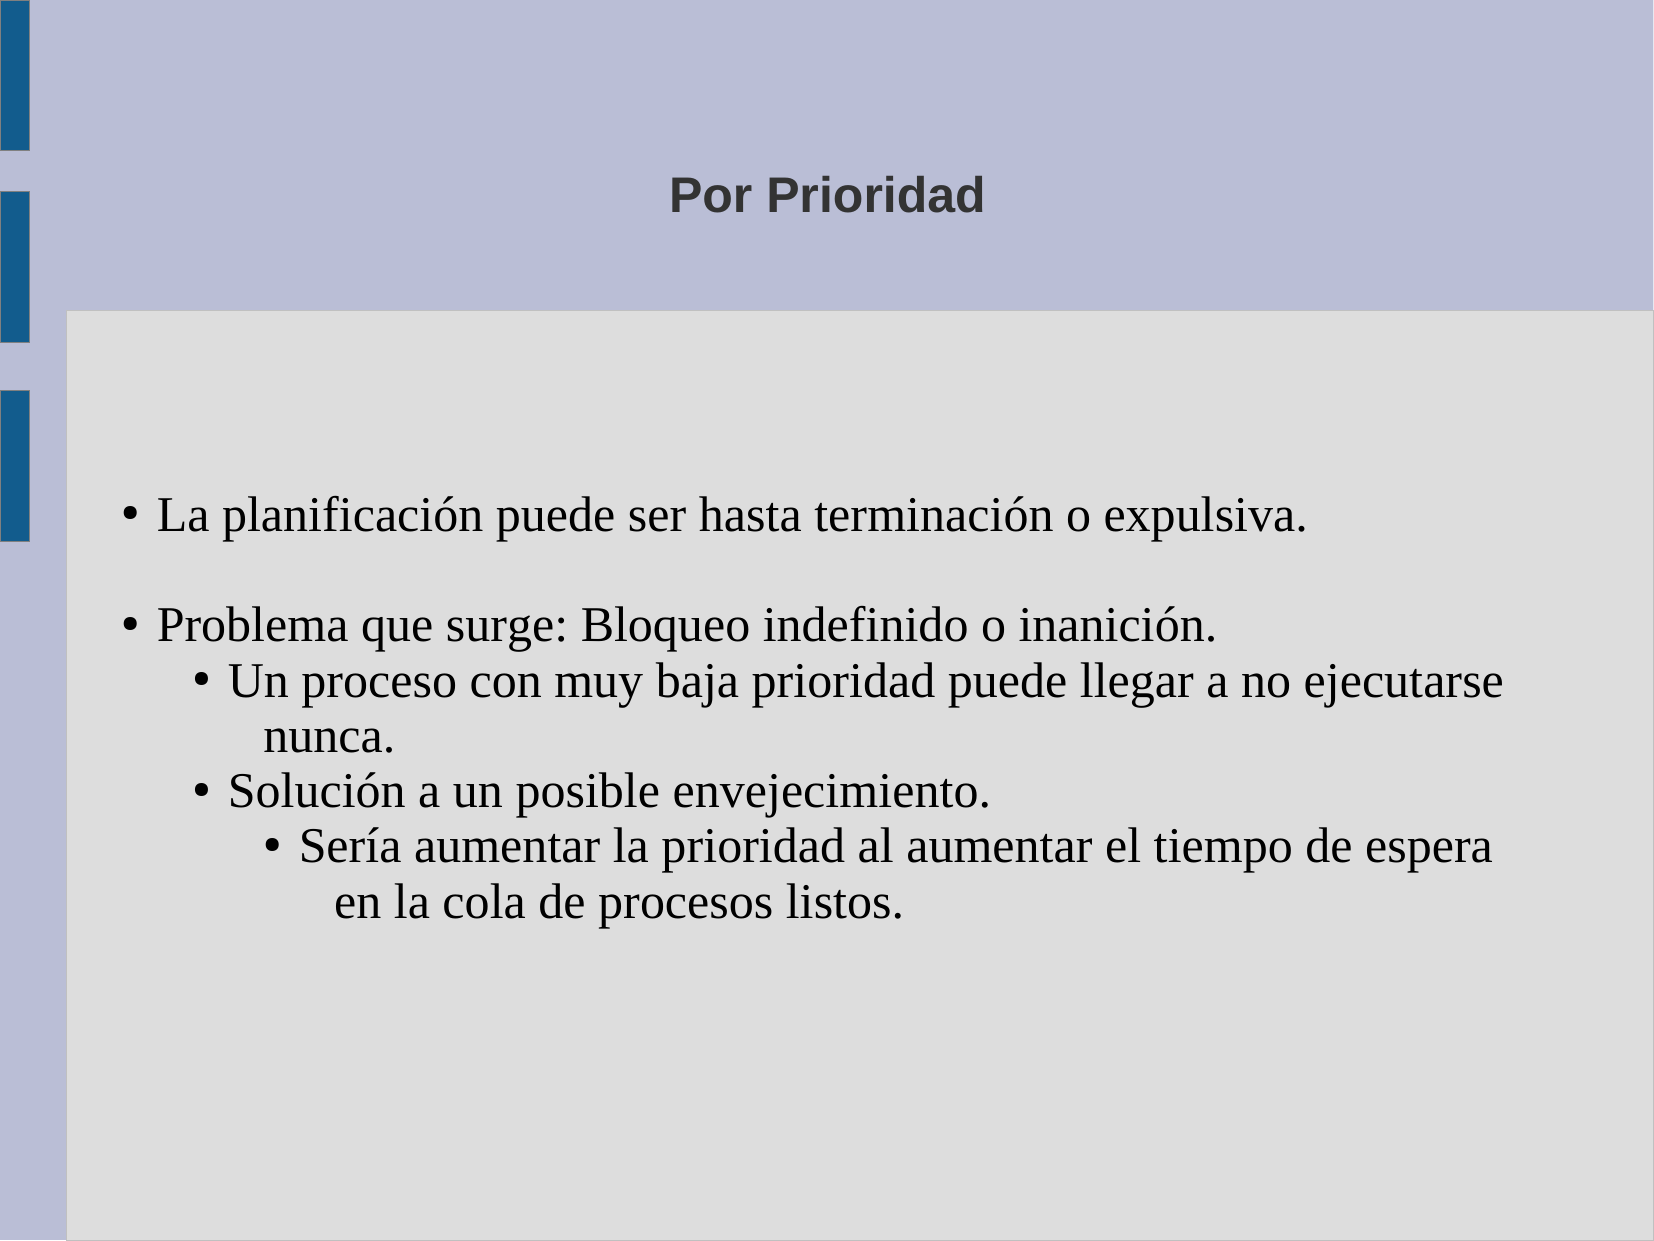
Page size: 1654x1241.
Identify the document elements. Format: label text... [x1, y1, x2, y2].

subtitle La planificación puede ser hasta terminación o expulsiva. Problema que surge: Bloqueo indefinido o inanición. Un proceso con muy baja prioridad puede llegar a no ejecutarse nunca. Solución a un posible envejecimiento. Sería aumentar la prioridad al aumentar el tiempo de espera en la cola de procesos listos. [121, 344, 1534, 1127]
title Por Prioridad [121, 91, 1534, 299]
